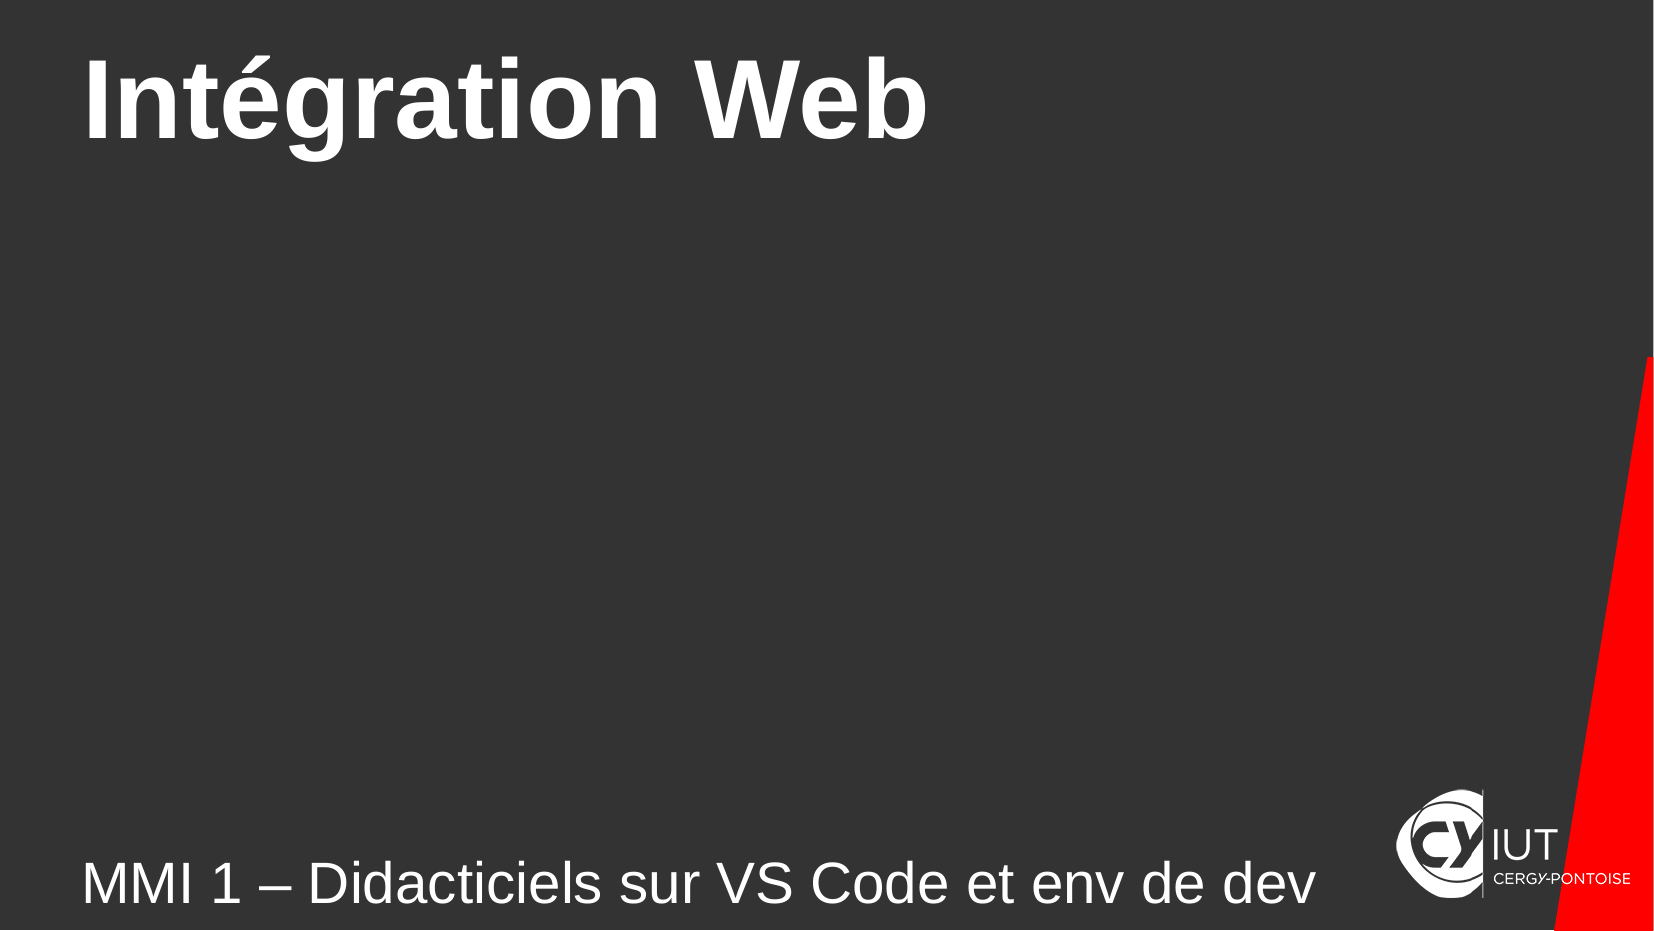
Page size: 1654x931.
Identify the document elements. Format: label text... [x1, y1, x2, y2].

text_box [1554, 356, 1654, 931]
title Intégration Web [82, 36, 1571, 226]
title MMI 1 – Didacticiels sur VS Code et env de dev [81, 805, 1359, 931]
picture [1393, 788, 1630, 898]
